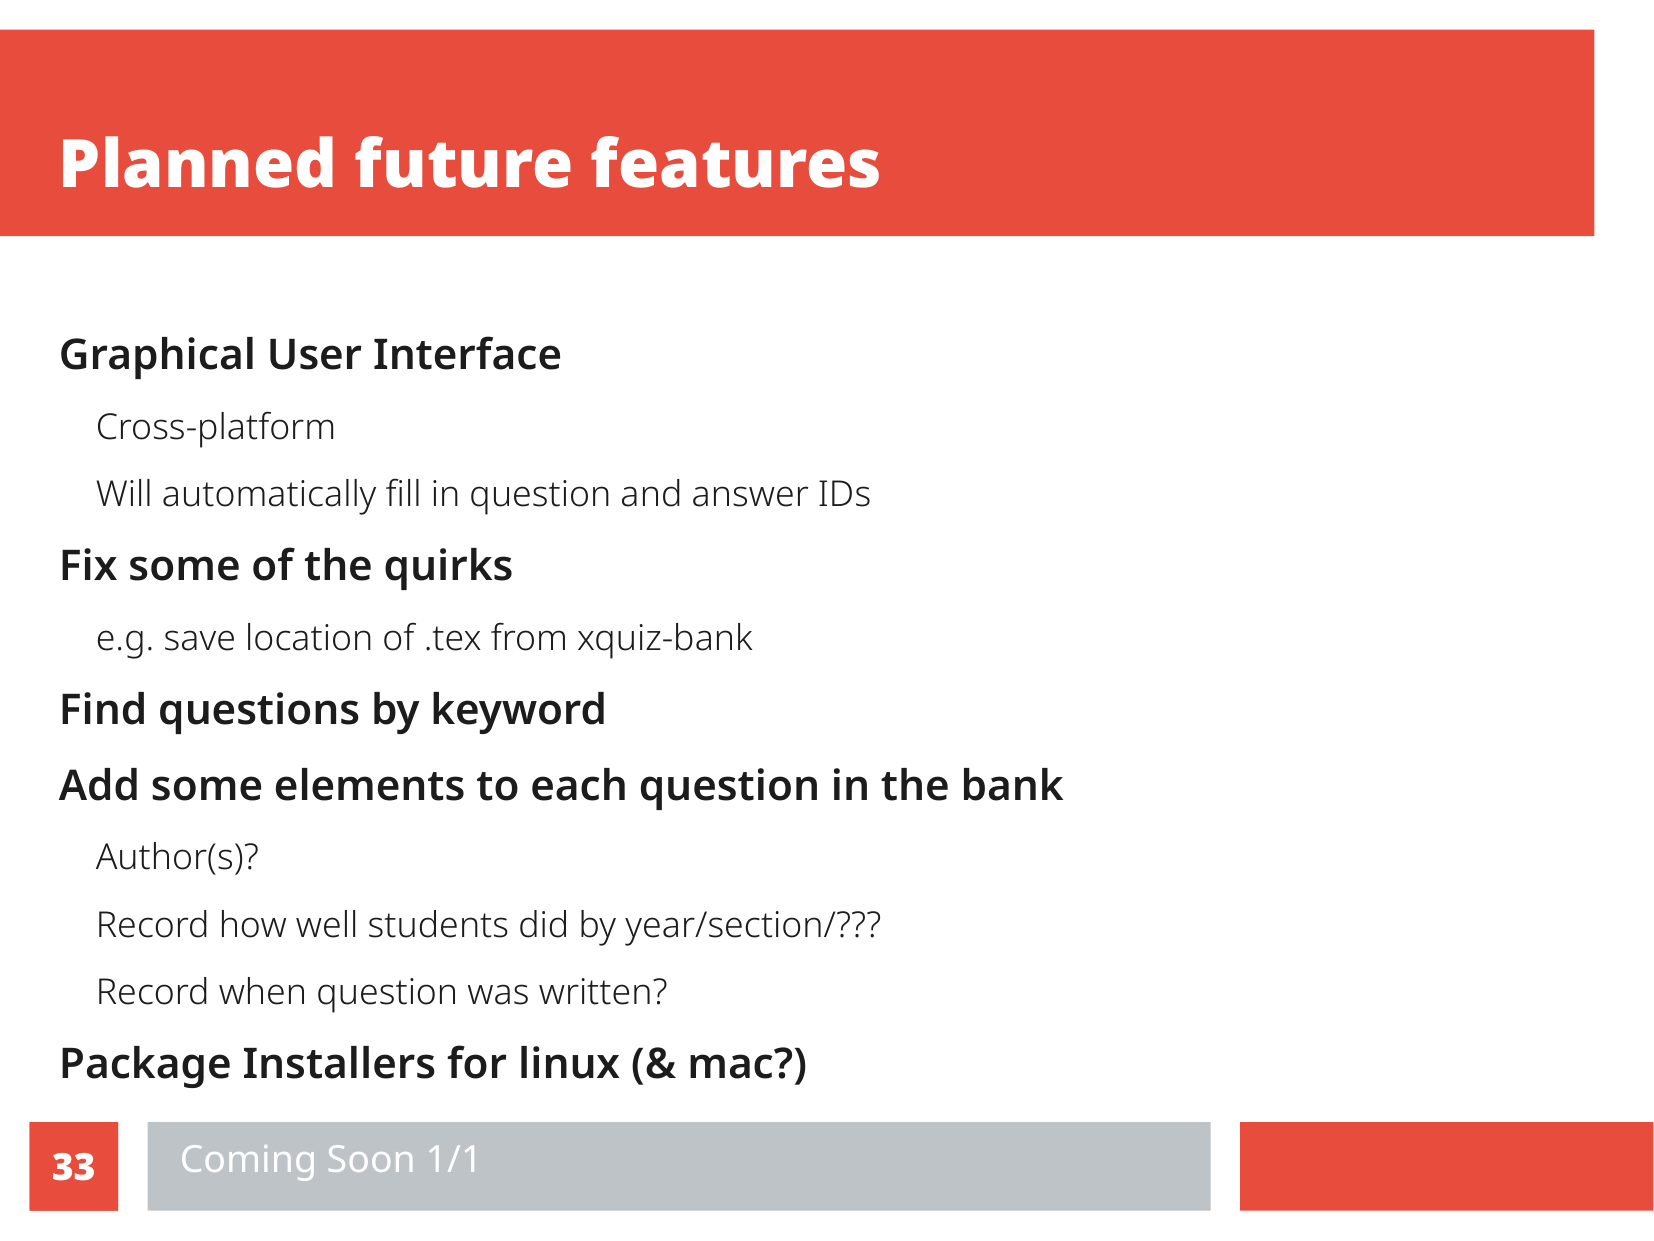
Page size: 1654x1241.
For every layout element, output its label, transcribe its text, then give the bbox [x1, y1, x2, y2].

text_box Coming Soon 1/1 [165, 1125, 736, 1184]
list Graphical User Interface Cross-platform Will automatically fill in question and answer IDs Fix some of the quirks e.g. save location of .tex from xquiz-bank Find questions by keyword Add some elements to each question in the bank Author(s)? Record how well students did by year/section/??? Record when question was written? Package Installers for linux (& mac?) [59, 324, 1565, 1093]
title Planned future features [59, 59, 1595, 207]
